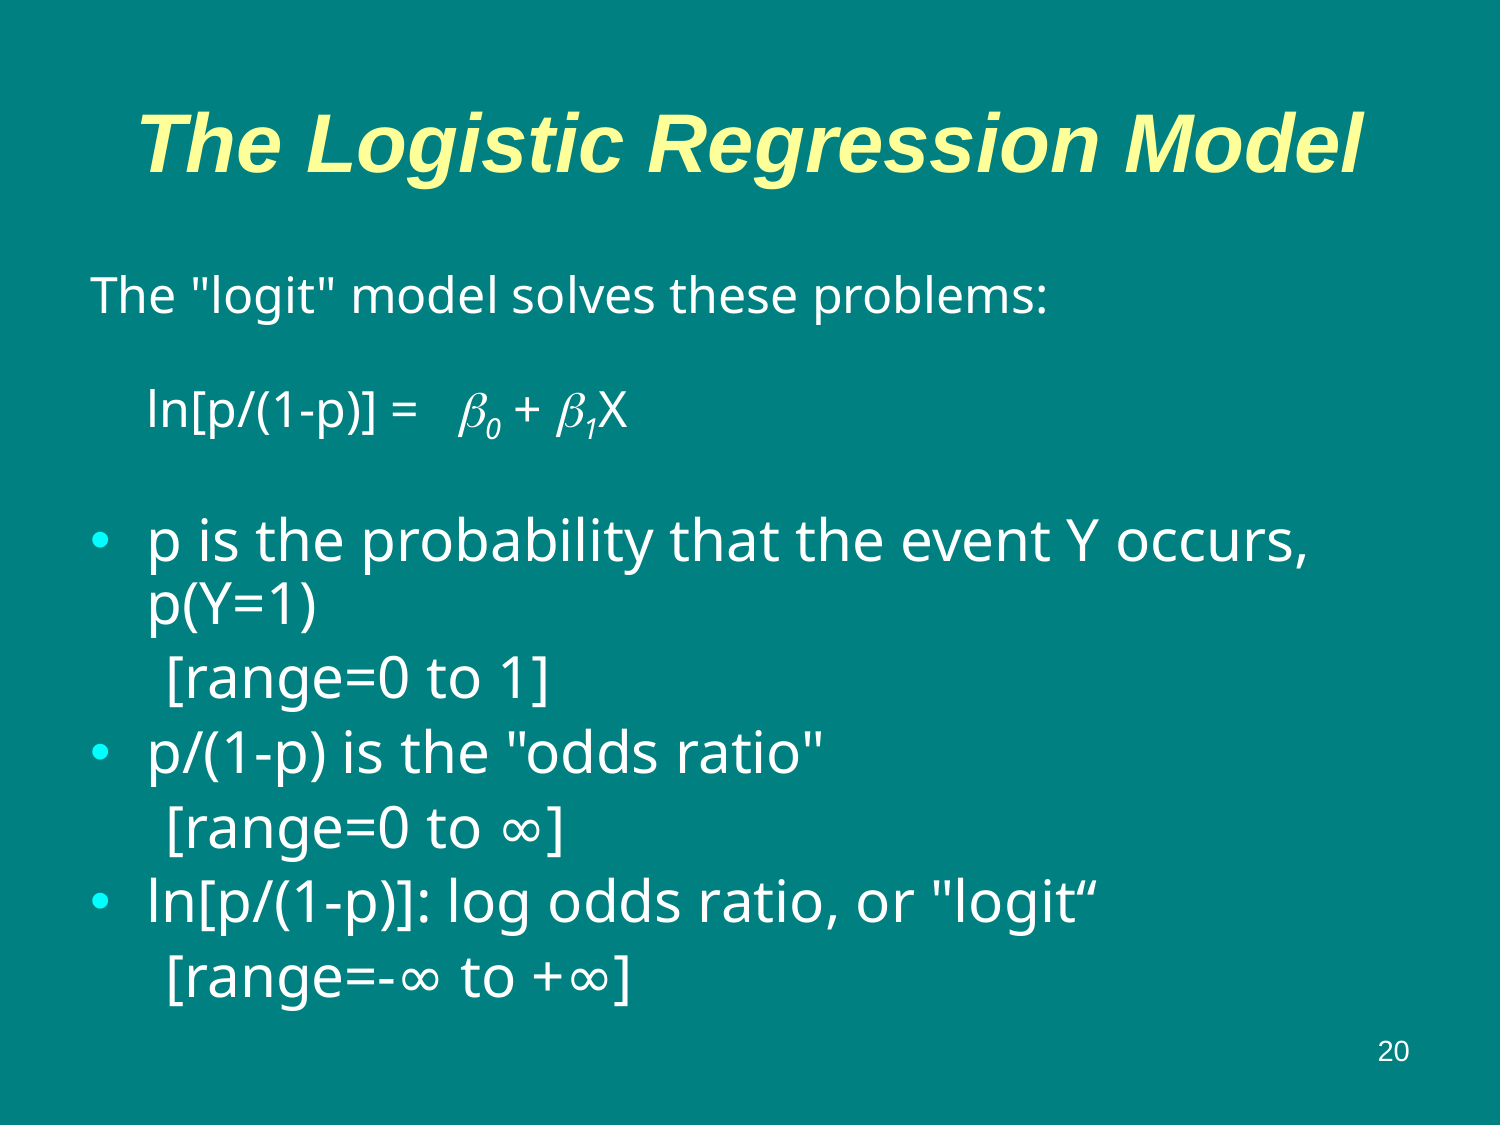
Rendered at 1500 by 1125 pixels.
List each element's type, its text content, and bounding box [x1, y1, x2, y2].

title The Logistic Regression Model [75, 45, 1425, 233]
list The "logit" model solves these problems: ln[p/(1-p)] = 0 + 1X p is the probability that the event Y occurs, p(Y=1) [range=0 to 1] p/(1-p) is the "odds ratio" [range=0 to ∞] ln[p/(1-p)]: log odds ratio, or "logit“ [range=-∞ to +∞] [75, 262, 1425, 1005]
slide_number <number> [1074, 1024, 1425, 1103]
